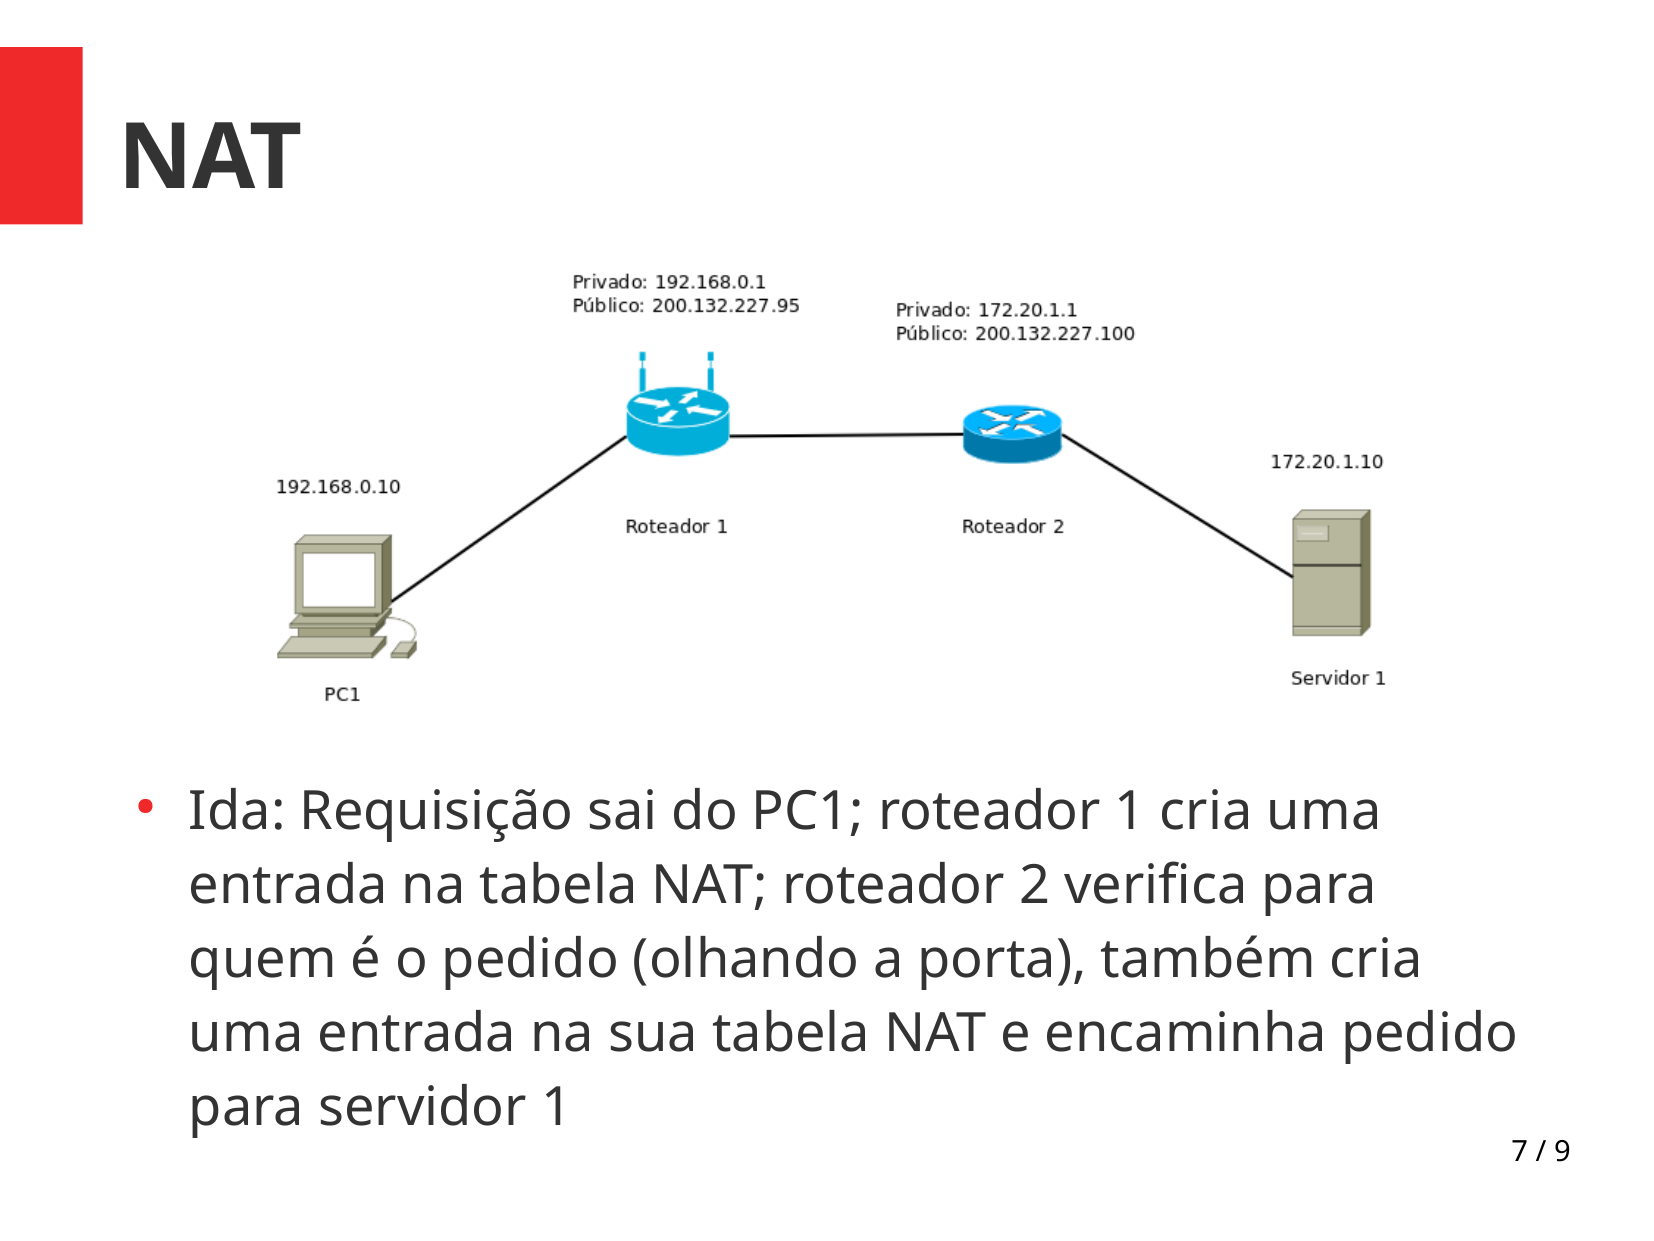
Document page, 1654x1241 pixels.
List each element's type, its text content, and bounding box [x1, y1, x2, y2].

title NAT [118, 49, 1571, 257]
list Ida: Requisição sai do PC1; roteador 1 cria uma entrada na tabela NAT; roteador 2 verifica para quem é o pedido (olhando a porta), também cria uma entrada na sua tabela NAT e encaminha pedido para servidor 1 [118, 771, 1536, 1032]
picture [276, 271, 1394, 707]
